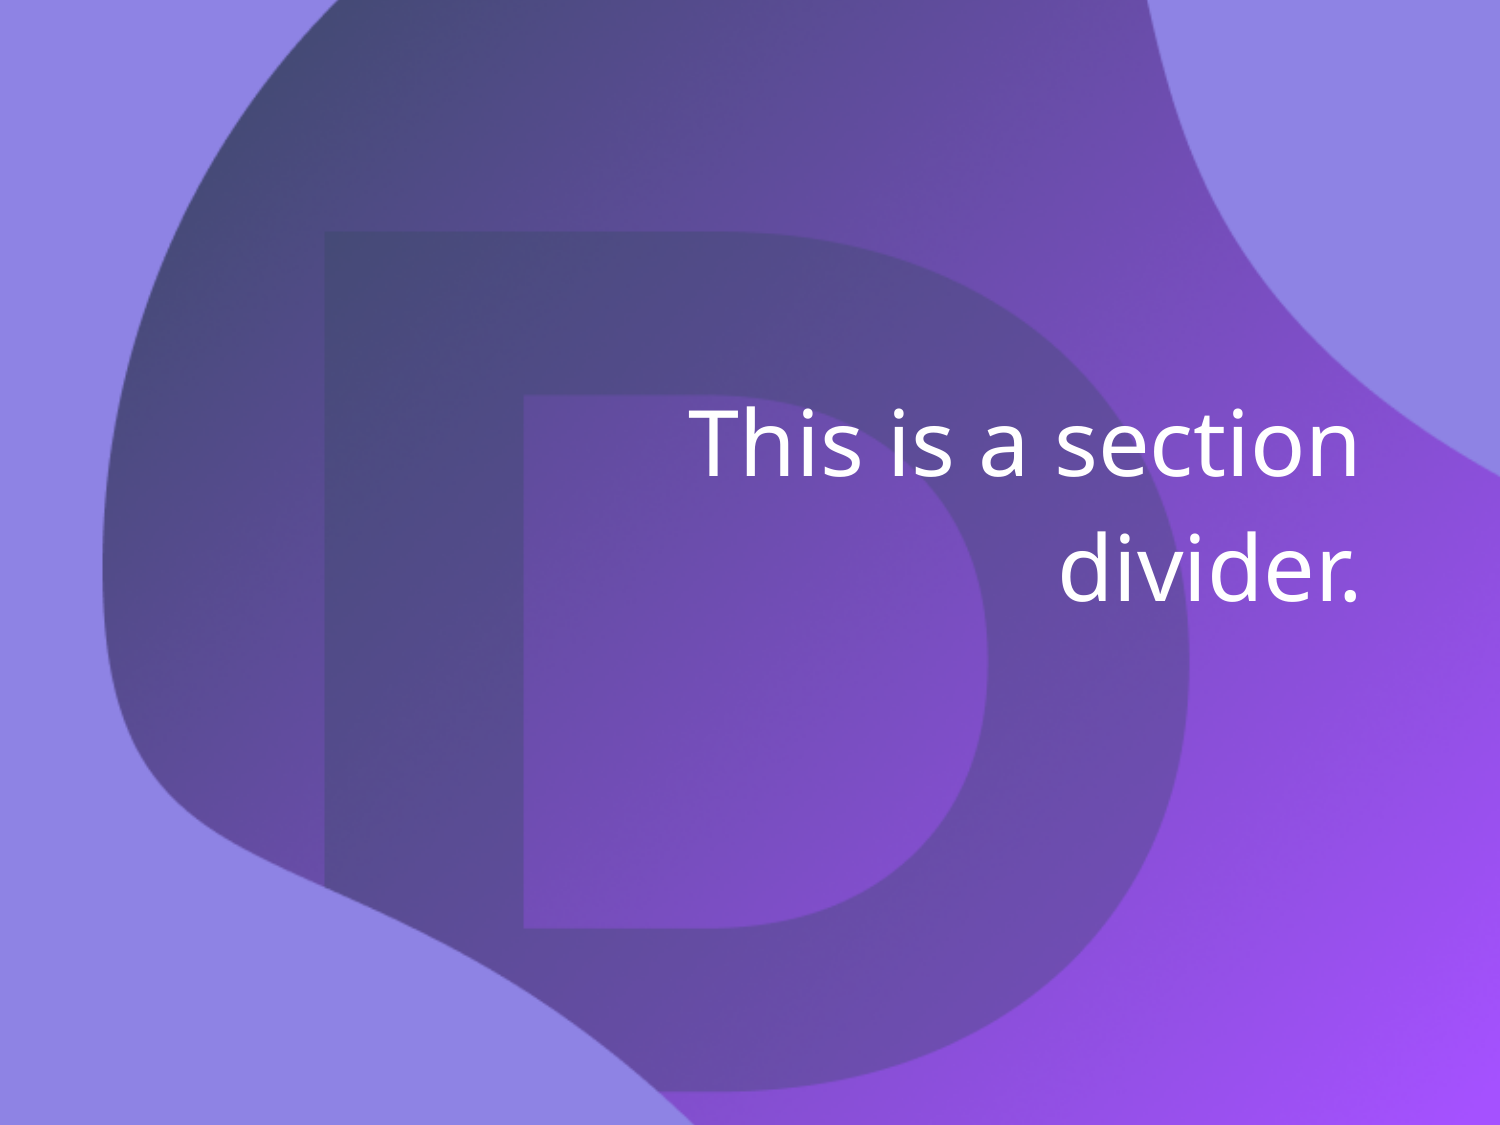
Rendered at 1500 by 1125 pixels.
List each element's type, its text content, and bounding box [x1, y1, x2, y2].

picture [0, 0, 1500, 1125]
title This is a section divider. [471, 354, 1364, 652]
